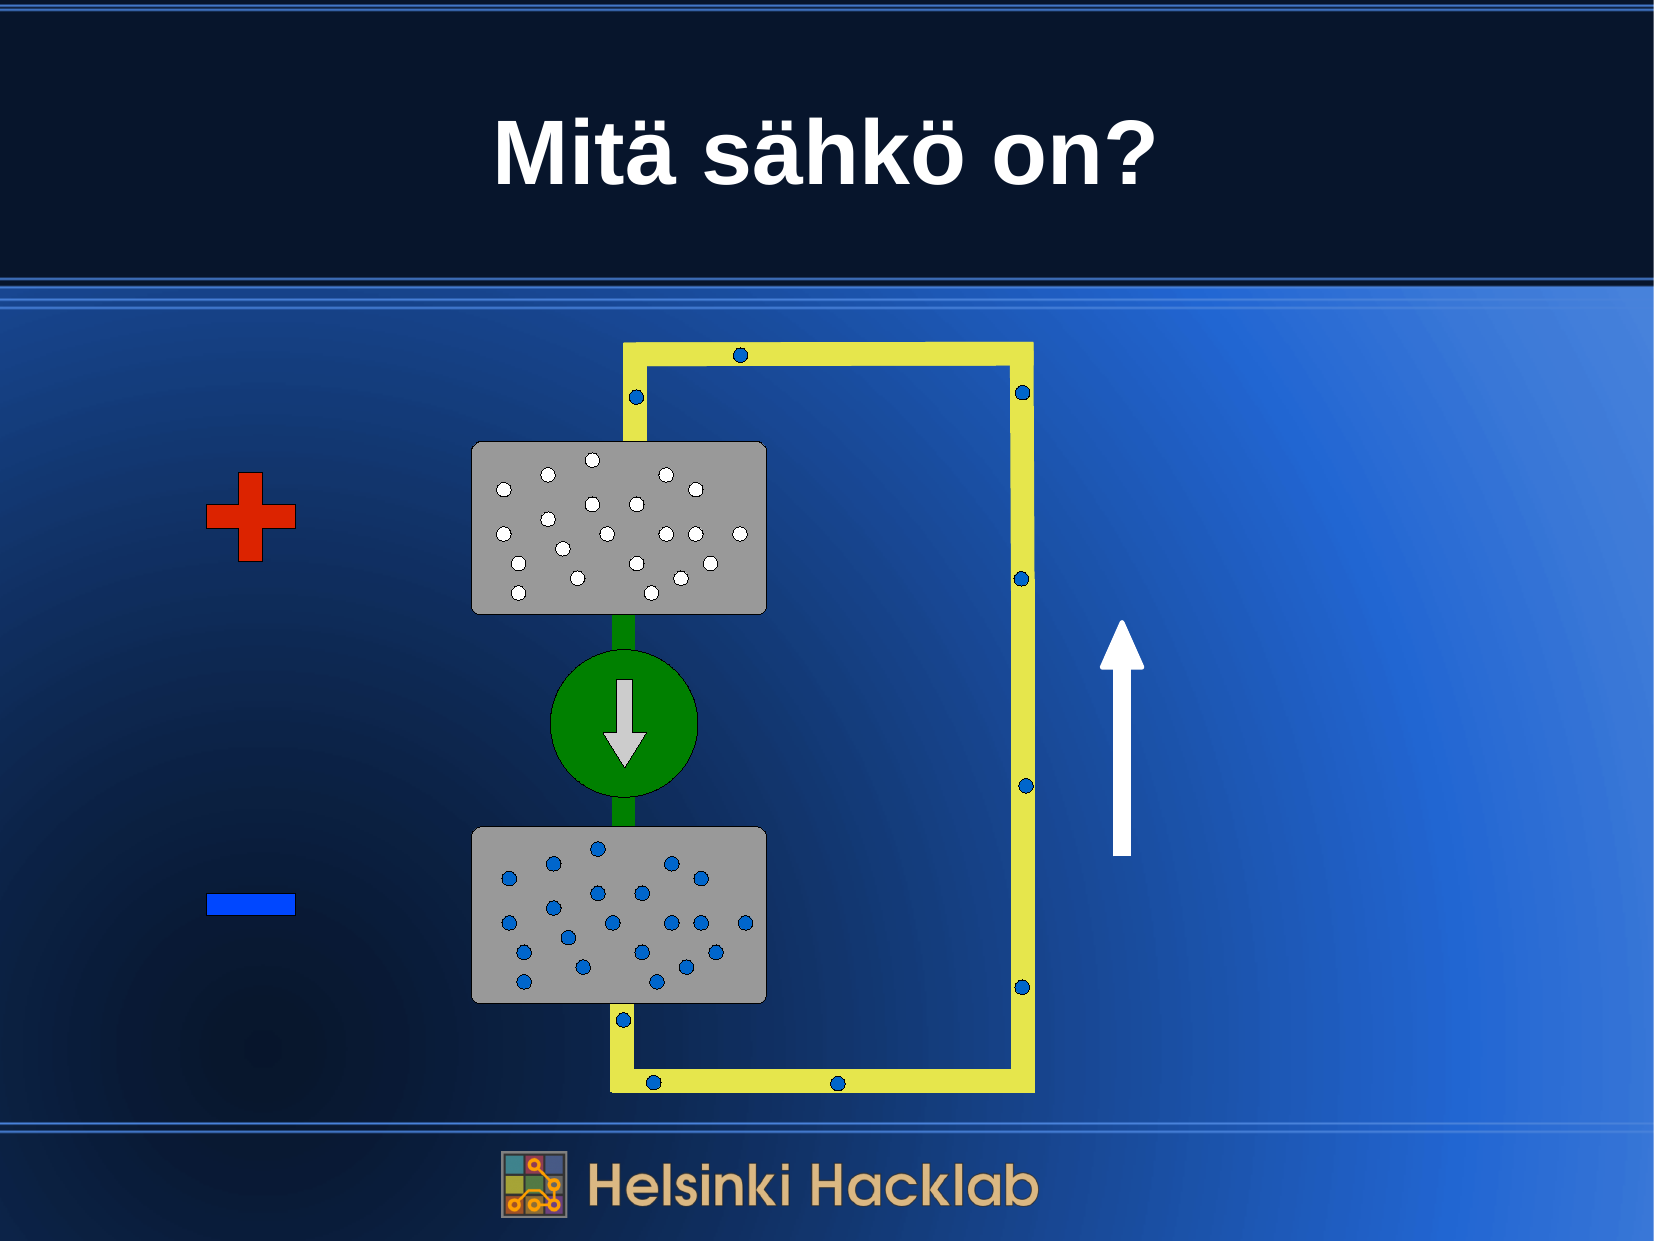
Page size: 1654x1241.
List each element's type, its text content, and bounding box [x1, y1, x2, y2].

text_box [206, 893, 296, 916]
title Mitä sähkö on? [82, 49, 1571, 257]
text_box [830, 1076, 846, 1091]
text_box [1014, 979, 1030, 995]
text_box [1018, 778, 1034, 794]
text_box [733, 347, 748, 363]
text_box [471, 441, 767, 615]
text_box [550, 649, 698, 798]
text_box [646, 1075, 662, 1090]
text_box [629, 389, 644, 405]
text_box [1015, 385, 1030, 400]
text_box [616, 1012, 631, 1028]
text_box [471, 826, 767, 1004]
text_box [206, 472, 296, 562]
picture [0, 0, 1654, 1241]
text_box [1013, 571, 1029, 587]
